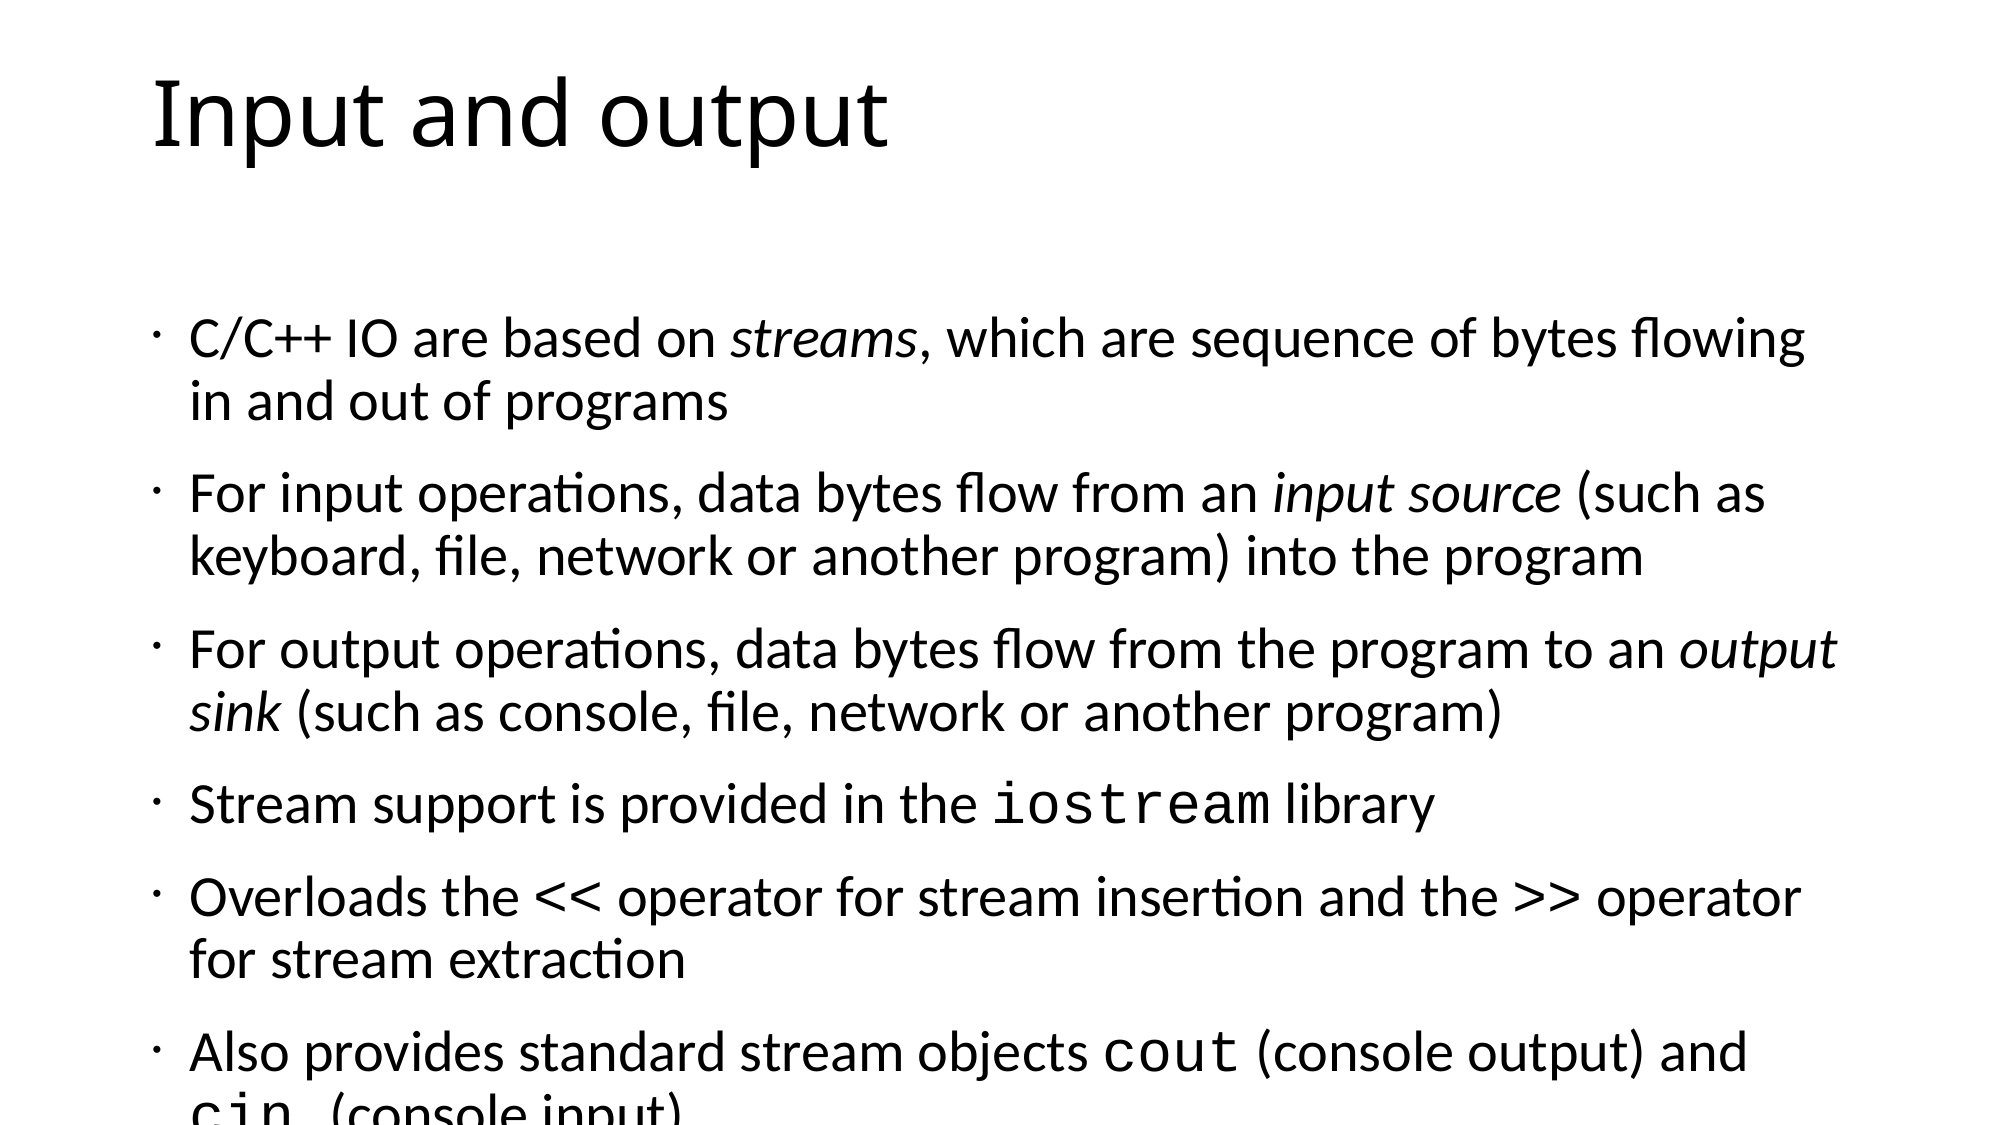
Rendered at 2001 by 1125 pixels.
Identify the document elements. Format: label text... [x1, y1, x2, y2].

title Input and output [137, 59, 1863, 278]
footer [662, 1042, 1338, 1103]
list C/C++ IO are based on streams, which are sequence of bytes flowing in and out of programs For input operations, data bytes flow from an input source (such as keyboard, file, network or another program) into the program For output operations, data bytes flow from the program to an output sink (such as console, file, network or another program) Stream support is provided in the iostream library Overloads the << operator for stream insertion and the >> operator for stream extraction Also provides standard stream objects cout (console output) and cin (console input) [137, 299, 1863, 1014]
